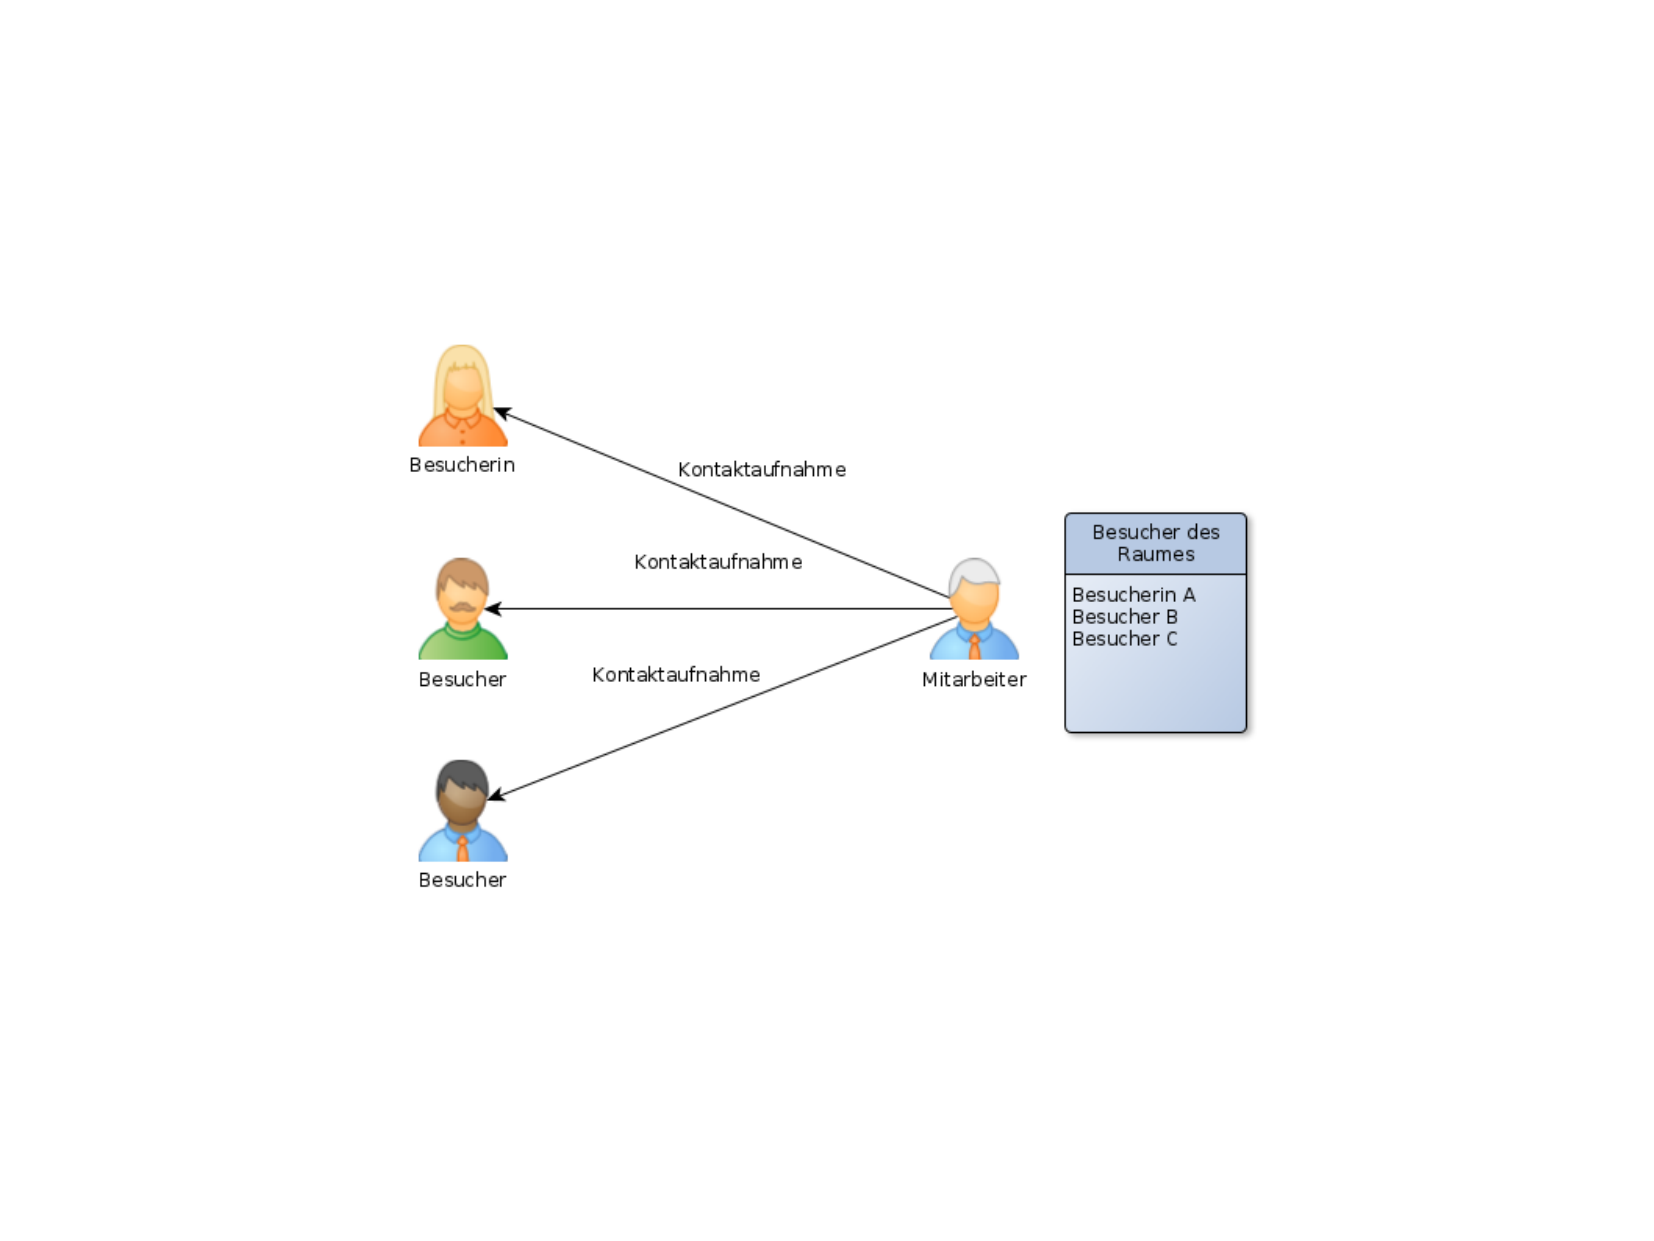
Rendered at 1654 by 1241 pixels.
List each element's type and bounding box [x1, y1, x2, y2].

picture [383, 320, 1271, 920]
